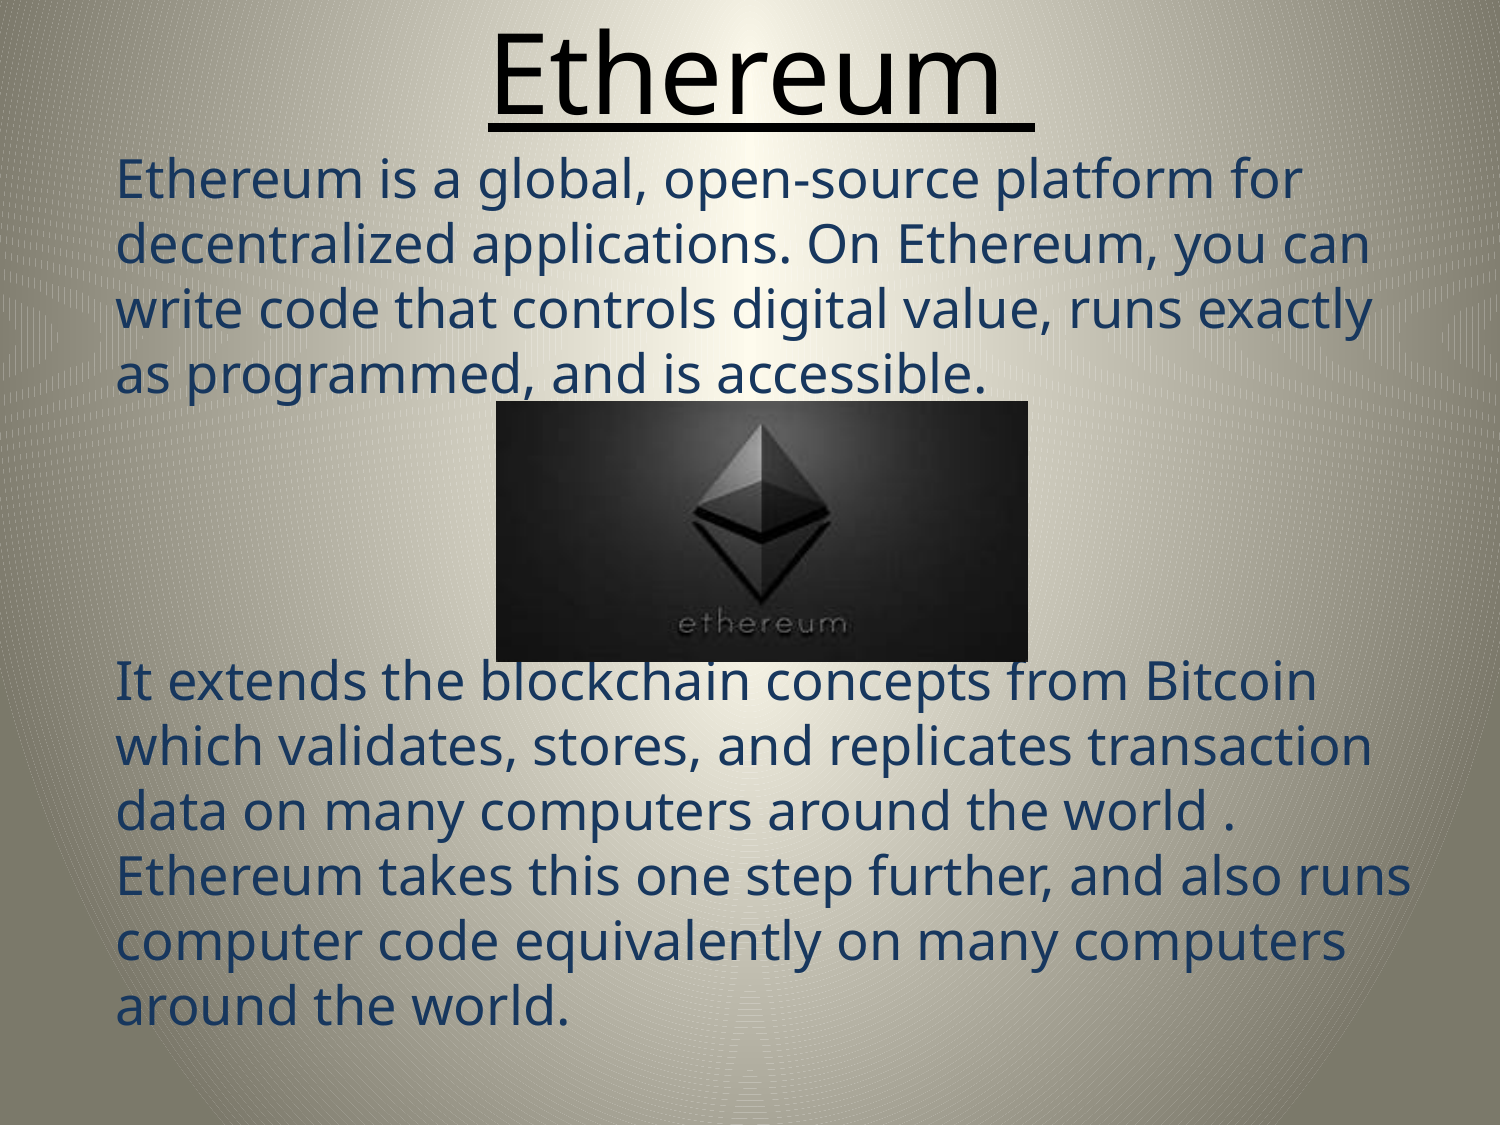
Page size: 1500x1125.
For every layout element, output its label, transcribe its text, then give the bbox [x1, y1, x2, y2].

title Ethereum [123, 0, 1399, 137]
subtitle Ethereum is a global, open-source platform for decentralized applications. On Ethereum, you can write code that controls digital value, runs exactly as programmed, and is accessible. It extends the blockchain concepts from Bitcoin which validates, stores, and replicates transaction data on many computers around the world . Ethereum takes this one step further, and also runs computer code equivalently on many computers around the world. [100, 137, 1447, 1024]
picture [496, 401, 1028, 662]
